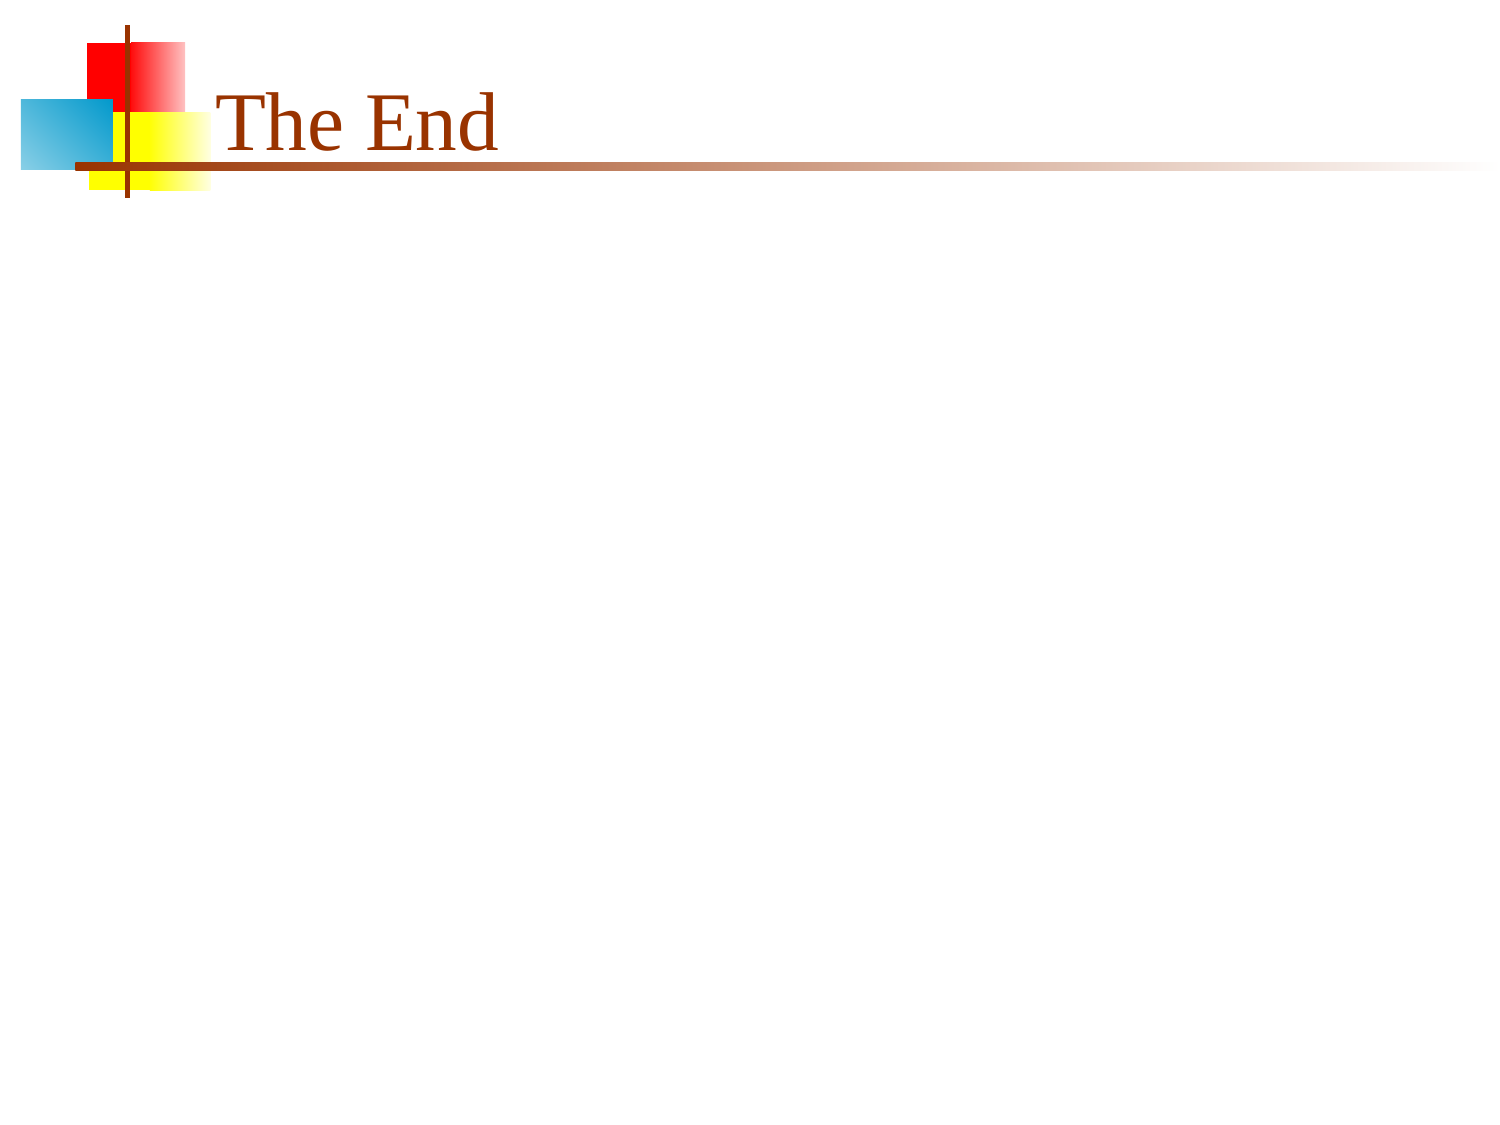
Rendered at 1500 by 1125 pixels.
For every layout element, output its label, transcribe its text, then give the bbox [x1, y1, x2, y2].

title The End [200, 37, 1479, 175]
